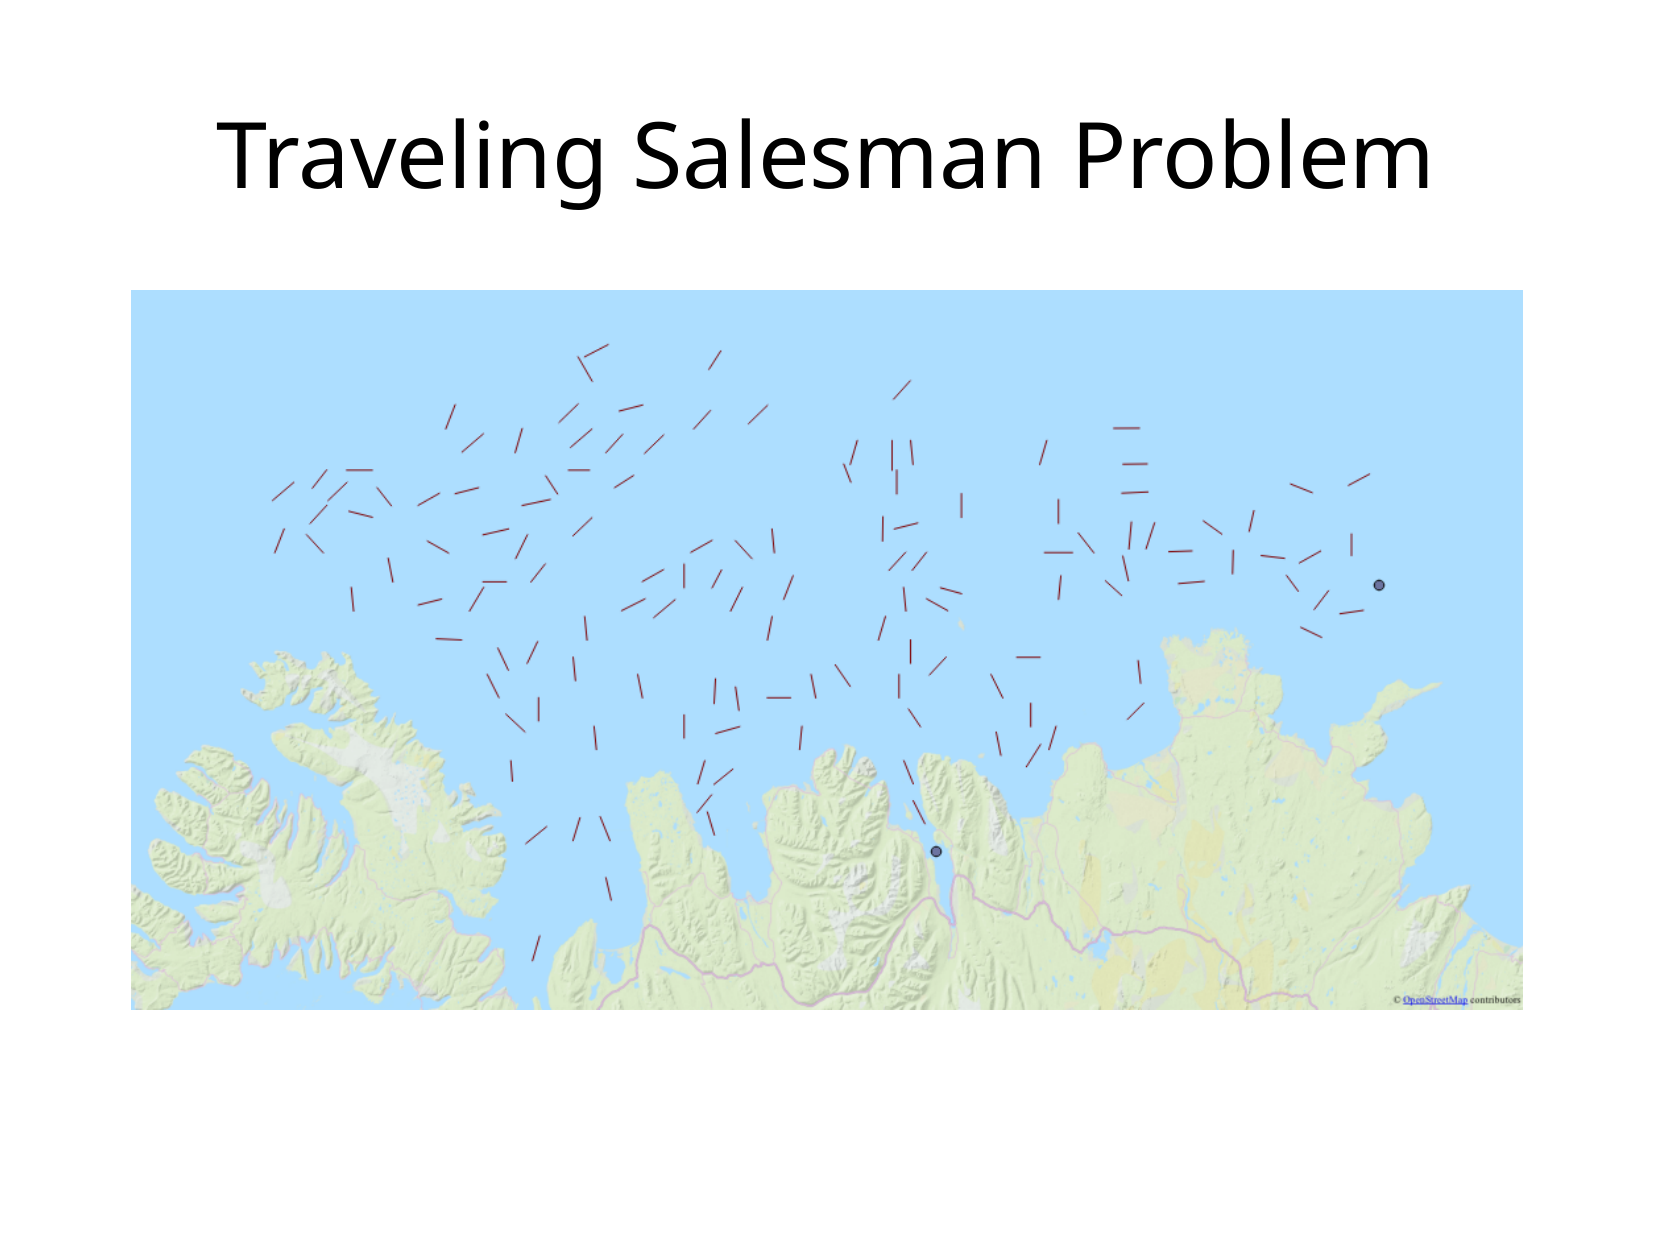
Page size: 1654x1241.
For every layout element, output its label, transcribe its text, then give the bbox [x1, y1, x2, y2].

title Traveling Salesman Problem [82, 49, 1571, 257]
picture [131, 290, 1523, 1010]
